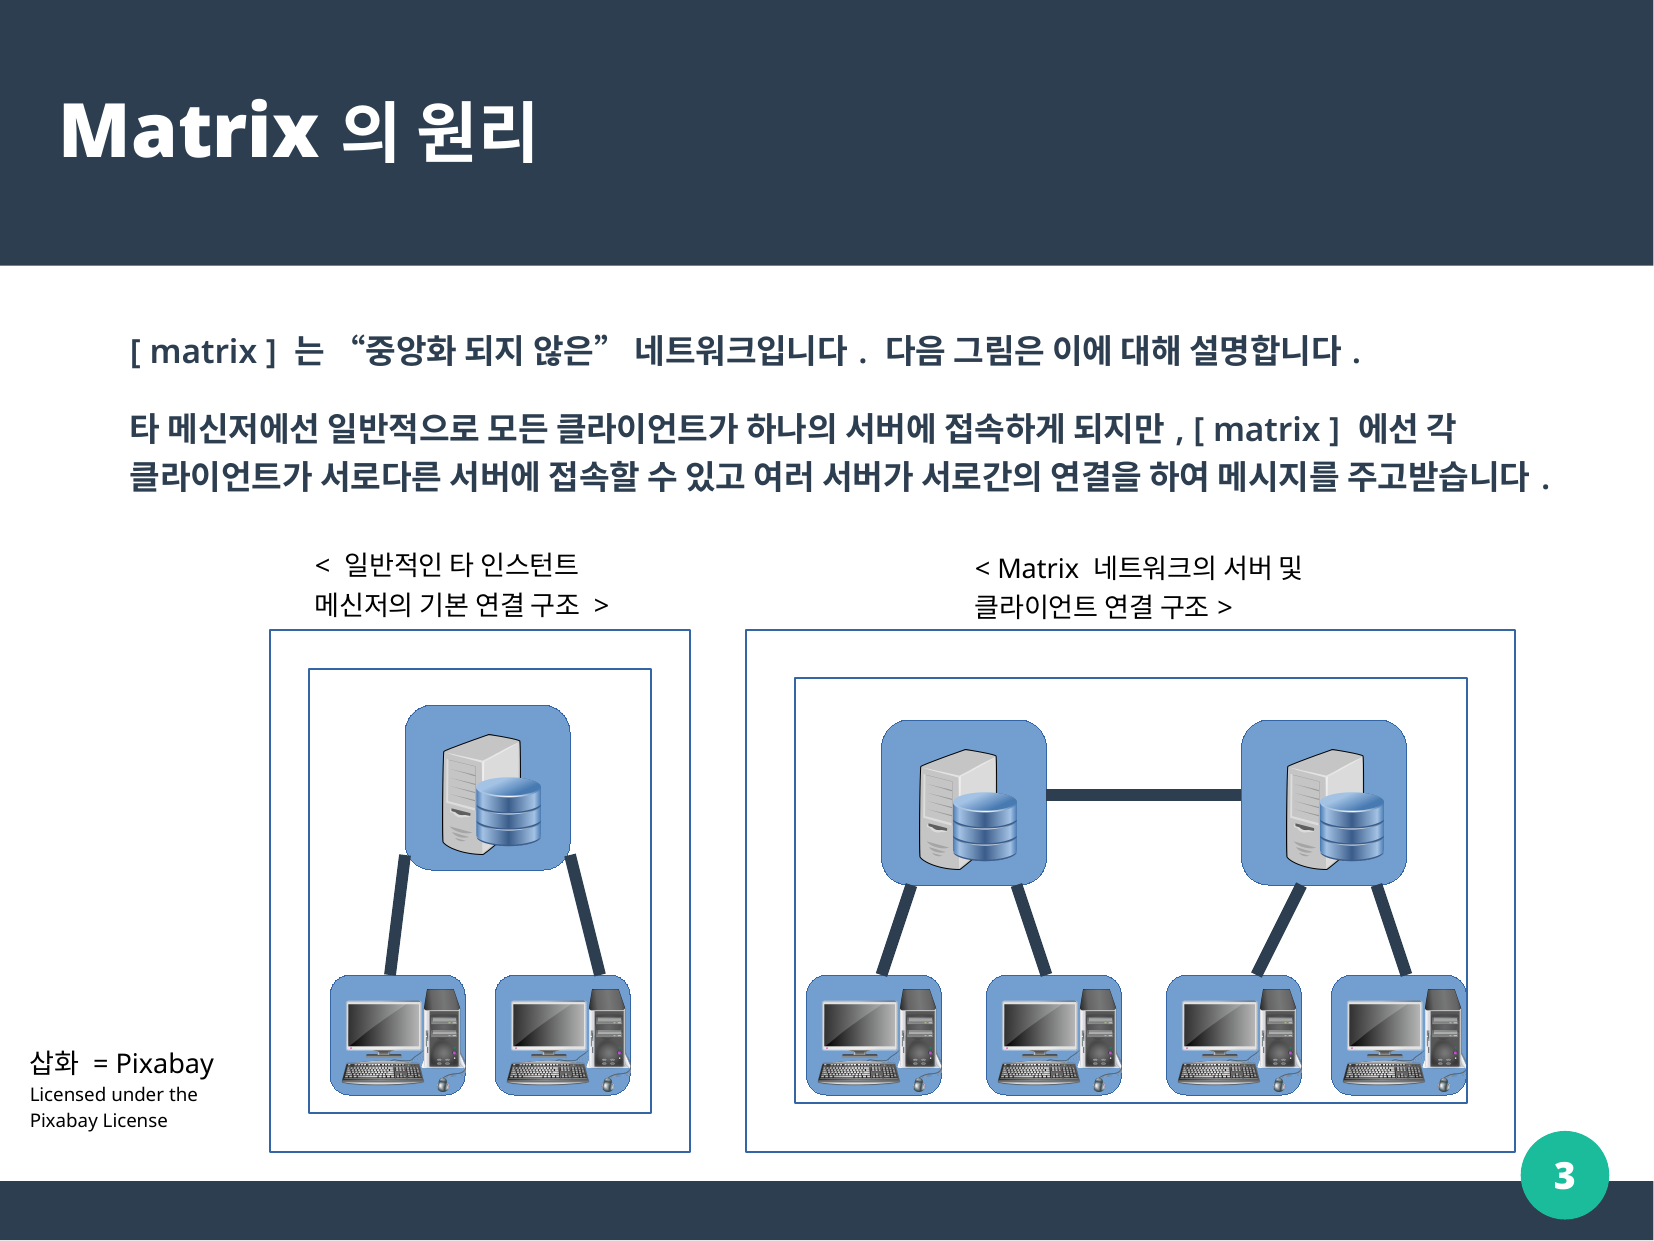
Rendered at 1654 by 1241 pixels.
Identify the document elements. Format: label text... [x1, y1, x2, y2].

list [ matrix ] 는 “중앙화 되지 않은” 네트워크입니다. 다음 그림은 이에 대해 설명합니다. 타 메신저에선 일반적으로 모든 클라이언트가 하나의 서버에 접속하게 되지만, [ matrix ] 에선 각 클라이언트가 서로다른 서버에 접속할 수 있고 여러 서버가 서로간의 연결을 하여 메시지를 주고받습니다. [747, 631, 1514, 1151]
text_box < Matrix 네트워크의 서버 및 클라이언트 연결 구조> [960, 540, 1321, 633]
text_box [330, 975, 465, 1096]
picture [817, 989, 942, 1092]
picture [506, 989, 631, 1092]
text_box [1166, 975, 1301, 1096]
picture [919, 749, 1017, 870]
text_box 삽화 = Pixabay Licensed under the Pixabay License [15, 1035, 256, 1133]
title Matrix의 원리 [59, 49, 1595, 207]
picture [1286, 749, 1384, 870]
text_box < 일반적인 타 인스턴트 메신저의 기본 연결 구조 > [300, 537, 661, 631]
picture [442, 734, 541, 855]
text_box [881, 720, 1047, 886]
text_box [1241, 720, 1407, 886]
text_box [806, 975, 941, 1096]
picture [341, 989, 466, 1092]
text_box [1331, 975, 1466, 1096]
text_box [405, 705, 571, 871]
picture [1177, 989, 1302, 1092]
text_box [986, 975, 1121, 1096]
list [ matrix ] 는 “중앙화 되지 않은” 네트워크입니다. 다음 그림은 이에 대해 설명합니다. 타 메신저에선 일반적으로 모든 클라이언트가 하나의 서버에 접속하게 되지만, [ matrix ] 에선 각 클라이언트가 서로다른 서버에 접속할 수 있고 여러 서버가 서로간의 연결을 하여 메시지를 주고받습니다. [271, 631, 689, 1151]
picture [997, 989, 1122, 1092]
picture [1342, 989, 1466, 1092]
text_box [495, 975, 630, 1096]
list [ matrix ] 는 “중앙화 되지 않은” 네트워크입니다. 다음 그림은 이에 대해 설명합니다. 타 메신저에선 일반적으로 모든 클라이언트가 하나의 서버에 접속하게 되지만, [ matrix ] 에선 각 클라이언트가 서로다른 서버에 접속할 수 있고 여러 서버가 서로간의 연결을 하여 메시지를 주고받습니다. [59, 324, 1595, 1152]
